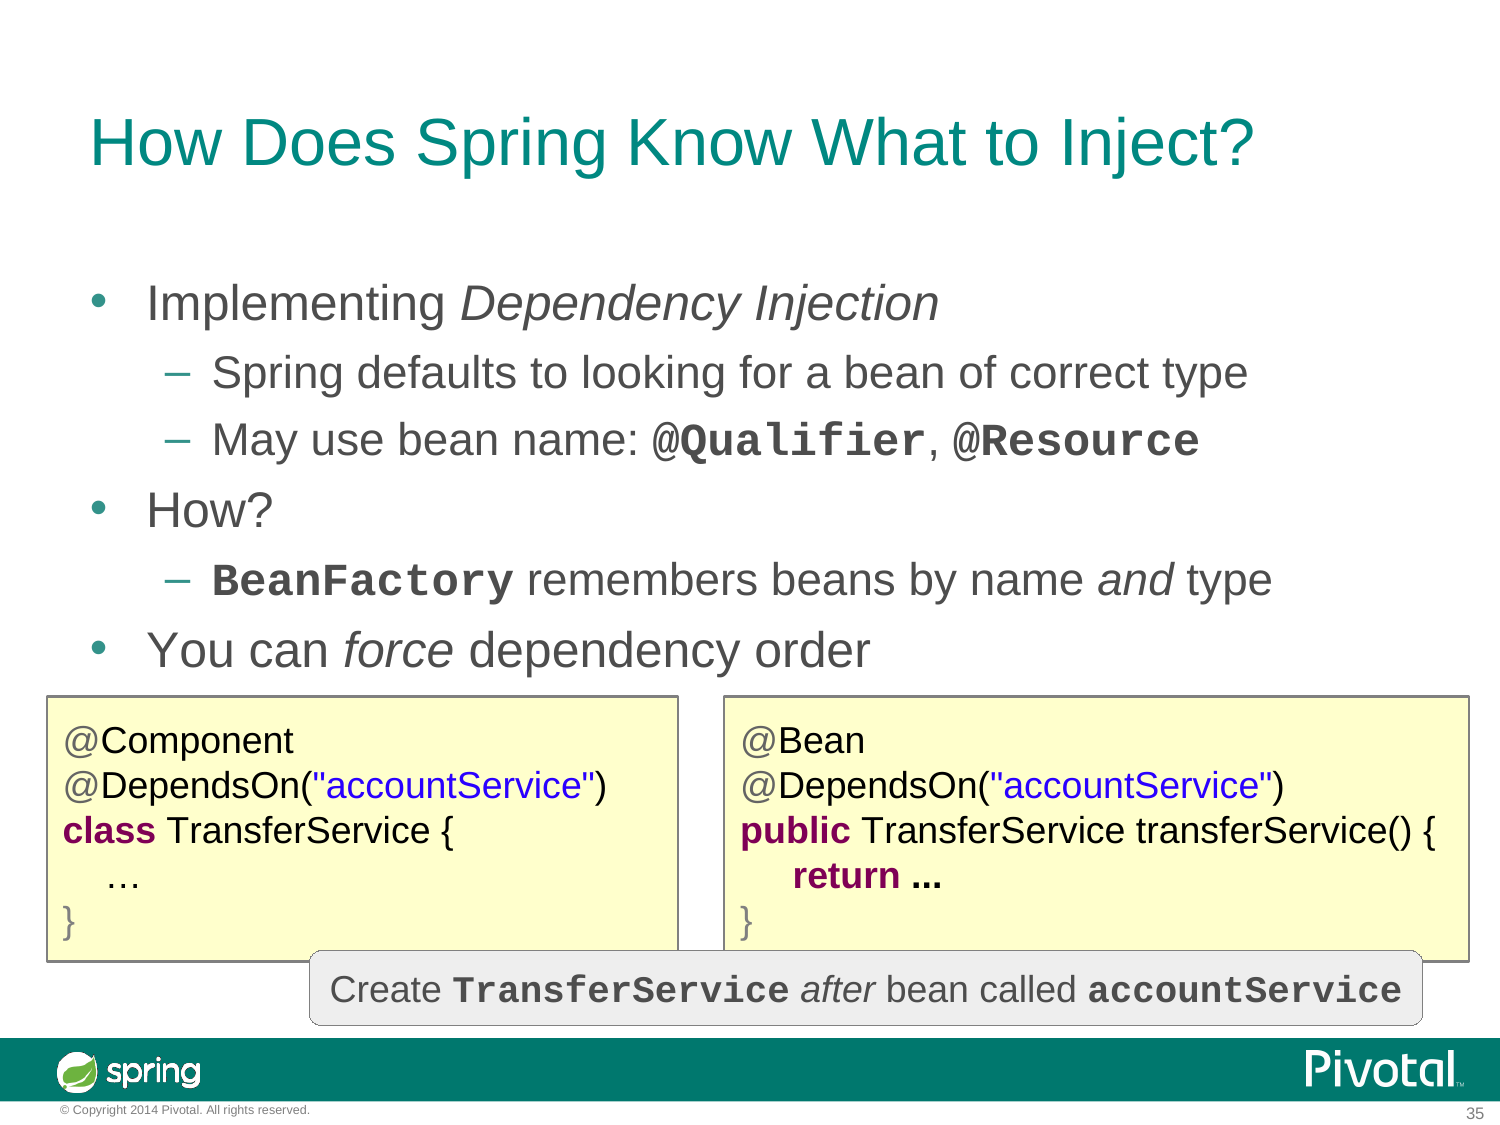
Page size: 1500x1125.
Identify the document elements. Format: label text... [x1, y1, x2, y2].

text_box @Bean @DependsOn("accountService") public TransferService transferService() { return ... } [724, 696, 1470, 962]
picture [1306, 1050, 1464, 1087]
list Implementing Dependency Injection Spring defaults to looking for a bean of correct type May use bean name: @Qualifier, @Resource How? BeanFactory remembers beans by name and type You can force dependency order [75, 262, 1426, 931]
picture [32, 1041, 210, 1103]
title How Does Spring Know What to Inject? [75, 91, 1426, 187]
text_box Create TransferService after bean called accountService [309, 950, 1423, 1026]
text_box @Component @DependsOn("accountService") class TransferService { … } [46, 696, 679, 962]
